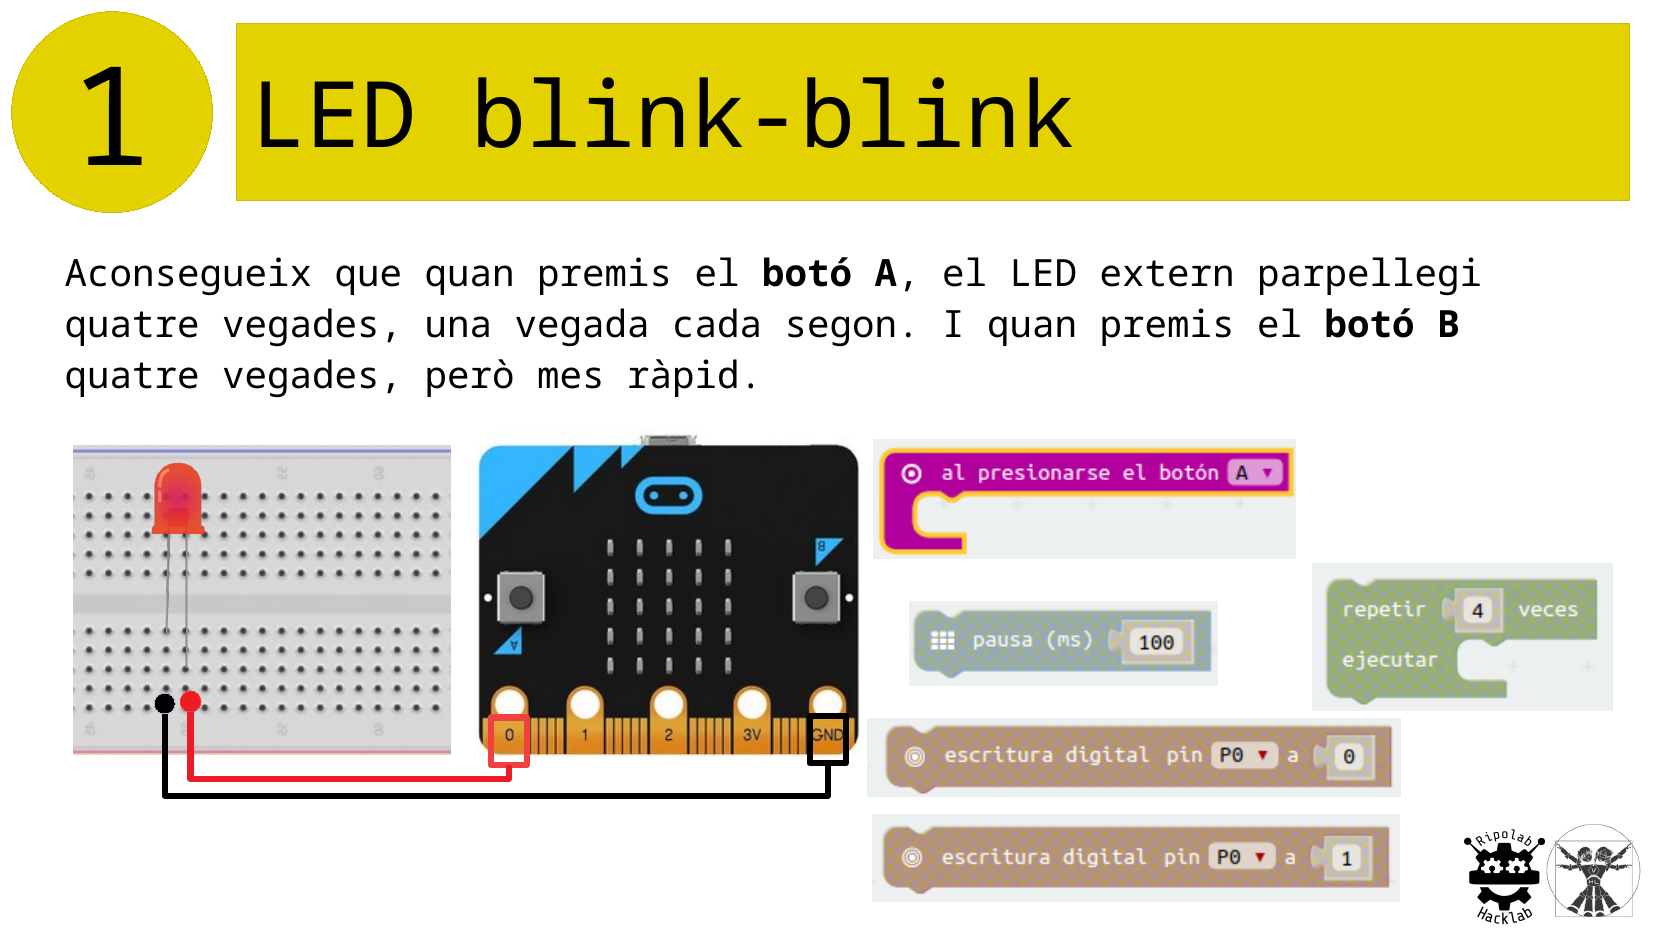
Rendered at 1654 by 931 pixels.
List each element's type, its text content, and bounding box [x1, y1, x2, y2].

picture [867, 718, 1401, 797]
text_box LED blink-blink [236, 23, 1630, 201]
picture [475, 426, 860, 758]
picture [813, 719, 843, 758]
picture [494, 721, 524, 758]
picture [873, 439, 1296, 559]
picture [872, 814, 1400, 902]
text_box [180, 690, 202, 712]
picture [909, 601, 1218, 686]
text_box 1 [11, 11, 213, 213]
picture [1312, 563, 1613, 711]
picture [1464, 820, 1642, 924]
picture [14, 431, 451, 755]
text_box Aconsegueix que quan premis el botó A, el LED extern parpellegi quatre vegades, una vegada cada segon. I quan premis el botó B quatre vegades, però mes ràpid. [49, 238, 1629, 401]
text_box [154, 692, 176, 714]
